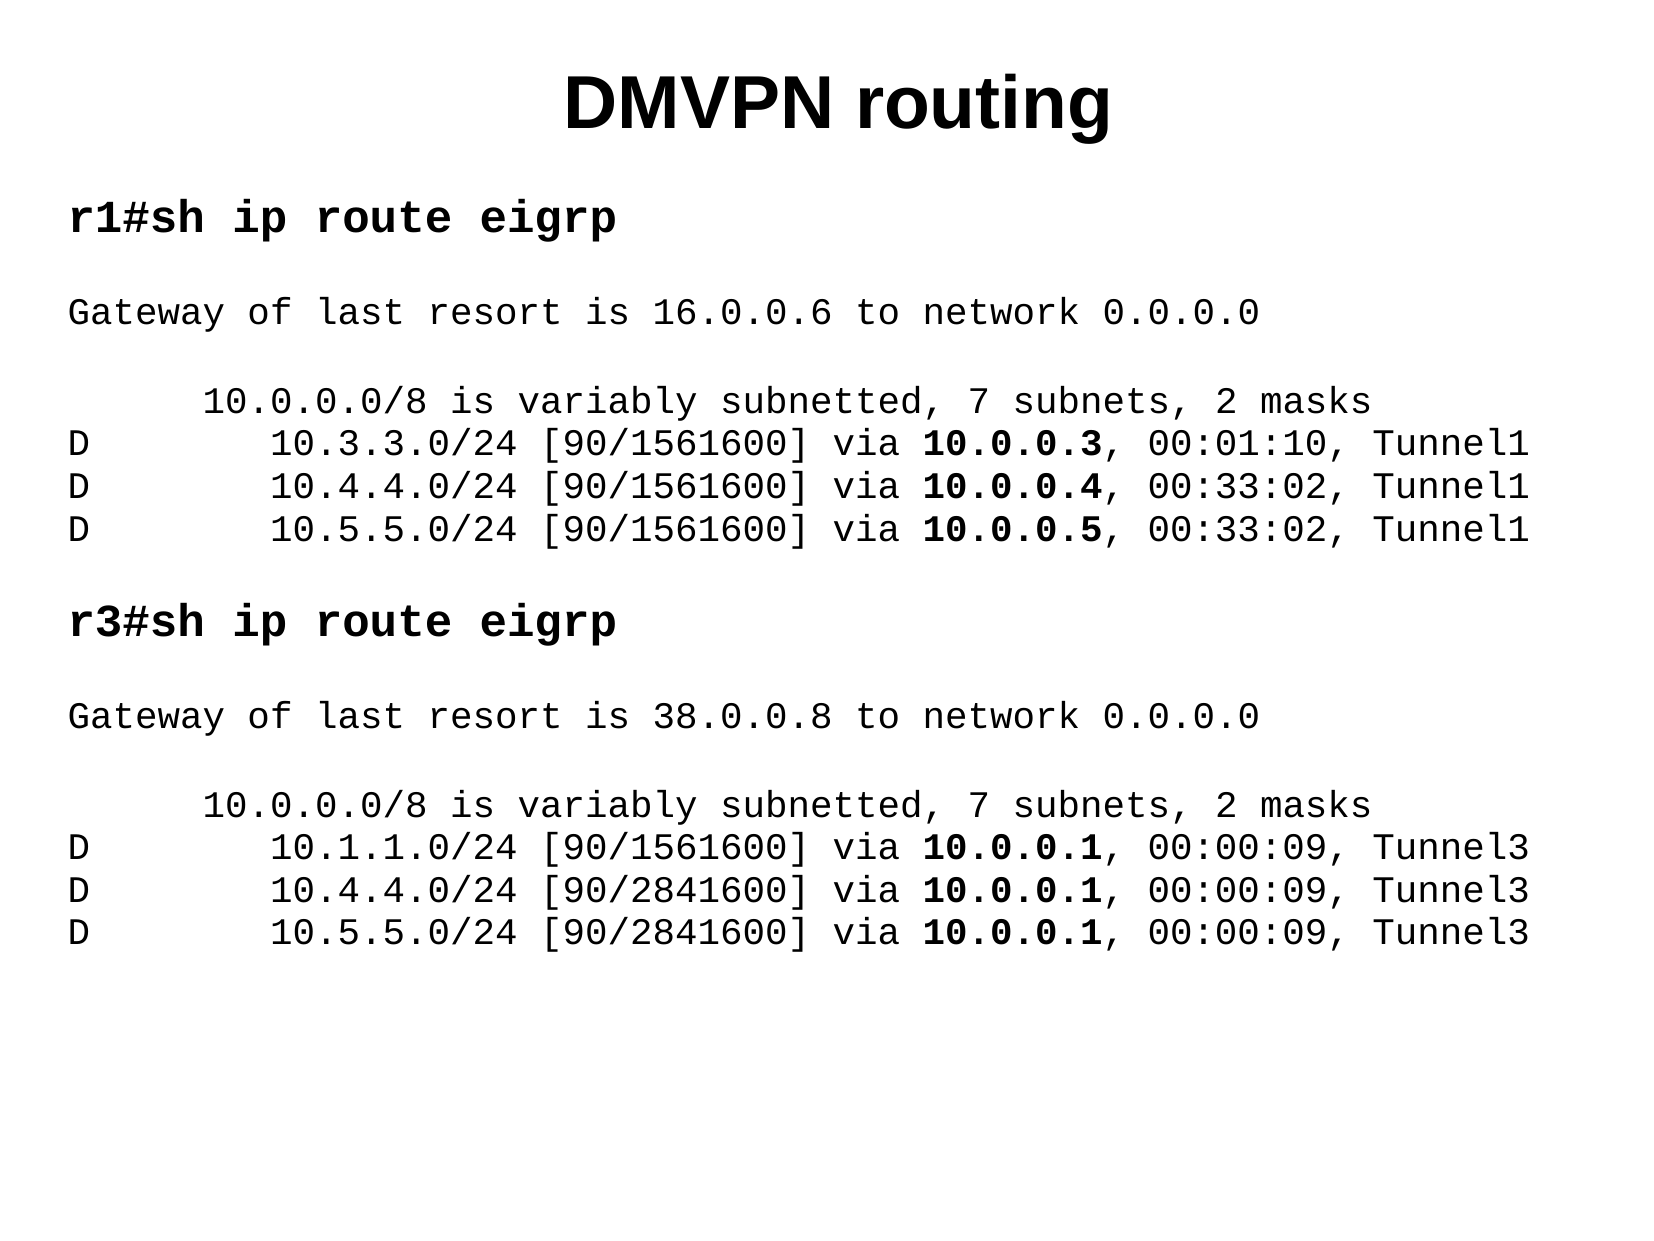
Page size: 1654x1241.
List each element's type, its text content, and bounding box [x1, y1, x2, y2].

text_box DMVPN routing [64, 37, 1613, 151]
list r1#sh ip route eigrp Gateway of last resort is 16.0.0.6 to network 0.0.0.0 10.0.0.0/8 is variably subnetted, 7 subnets, 2 masks D 10.3.3.0/24 [90/1561600] via 10.0.0.3, 00:01:10, Tunnel1 D 10.4.4.0/24 [90/1561600] via 10.0.0.4, 00:33:02, Tunnel1 D 10.5.5.0/24 [90/1561600] via 10.0.0.5, 00:33:02, Tunnel1 r3#sh ip route eigrp Gateway of last resort is 38.0.0.8 to network 0.0.0.0 10.0.0.0/8 is variably subnetted, 7 subnets, 2 masks D 10.1.1.0/24 [90/1561600] via 10.0.0.1, 00:00:09, Tunnel3 D 10.4.4.0/24 [90/2841600] via 10.0.0.1, 00:00:09, Tunnel3 D 10.5.5.0/24 [90/2841600] via 10.0.0.1, 00:00:09, Tunnel3 [67, 194, 1606, 1201]
